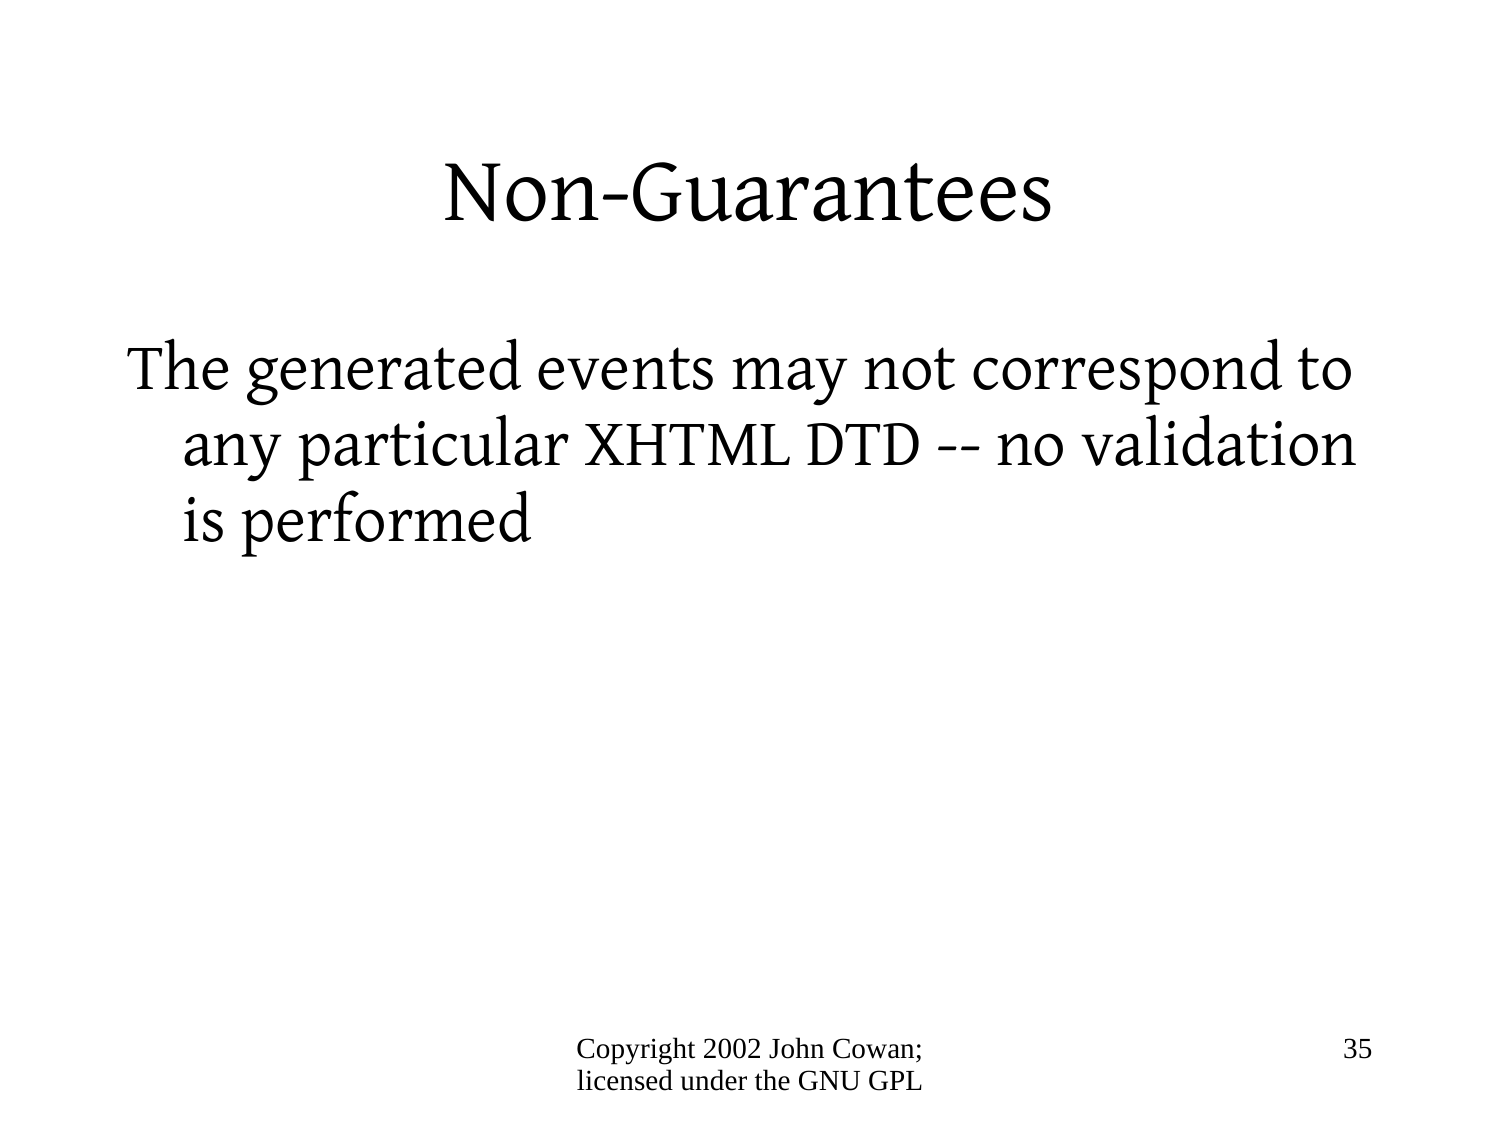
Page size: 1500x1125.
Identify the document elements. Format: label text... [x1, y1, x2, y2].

title Non-Guarantees [112, 99, 1388, 288]
text_box 35 [1074, 1025, 1388, 1074]
list The generated events may not correspond to any particular XHTML DTD -- no validation is performed [112, 324, 1388, 1009]
text_box Copyright 2002 John Cowan; licensed under the GNU GPL [512, 1025, 988, 1107]
